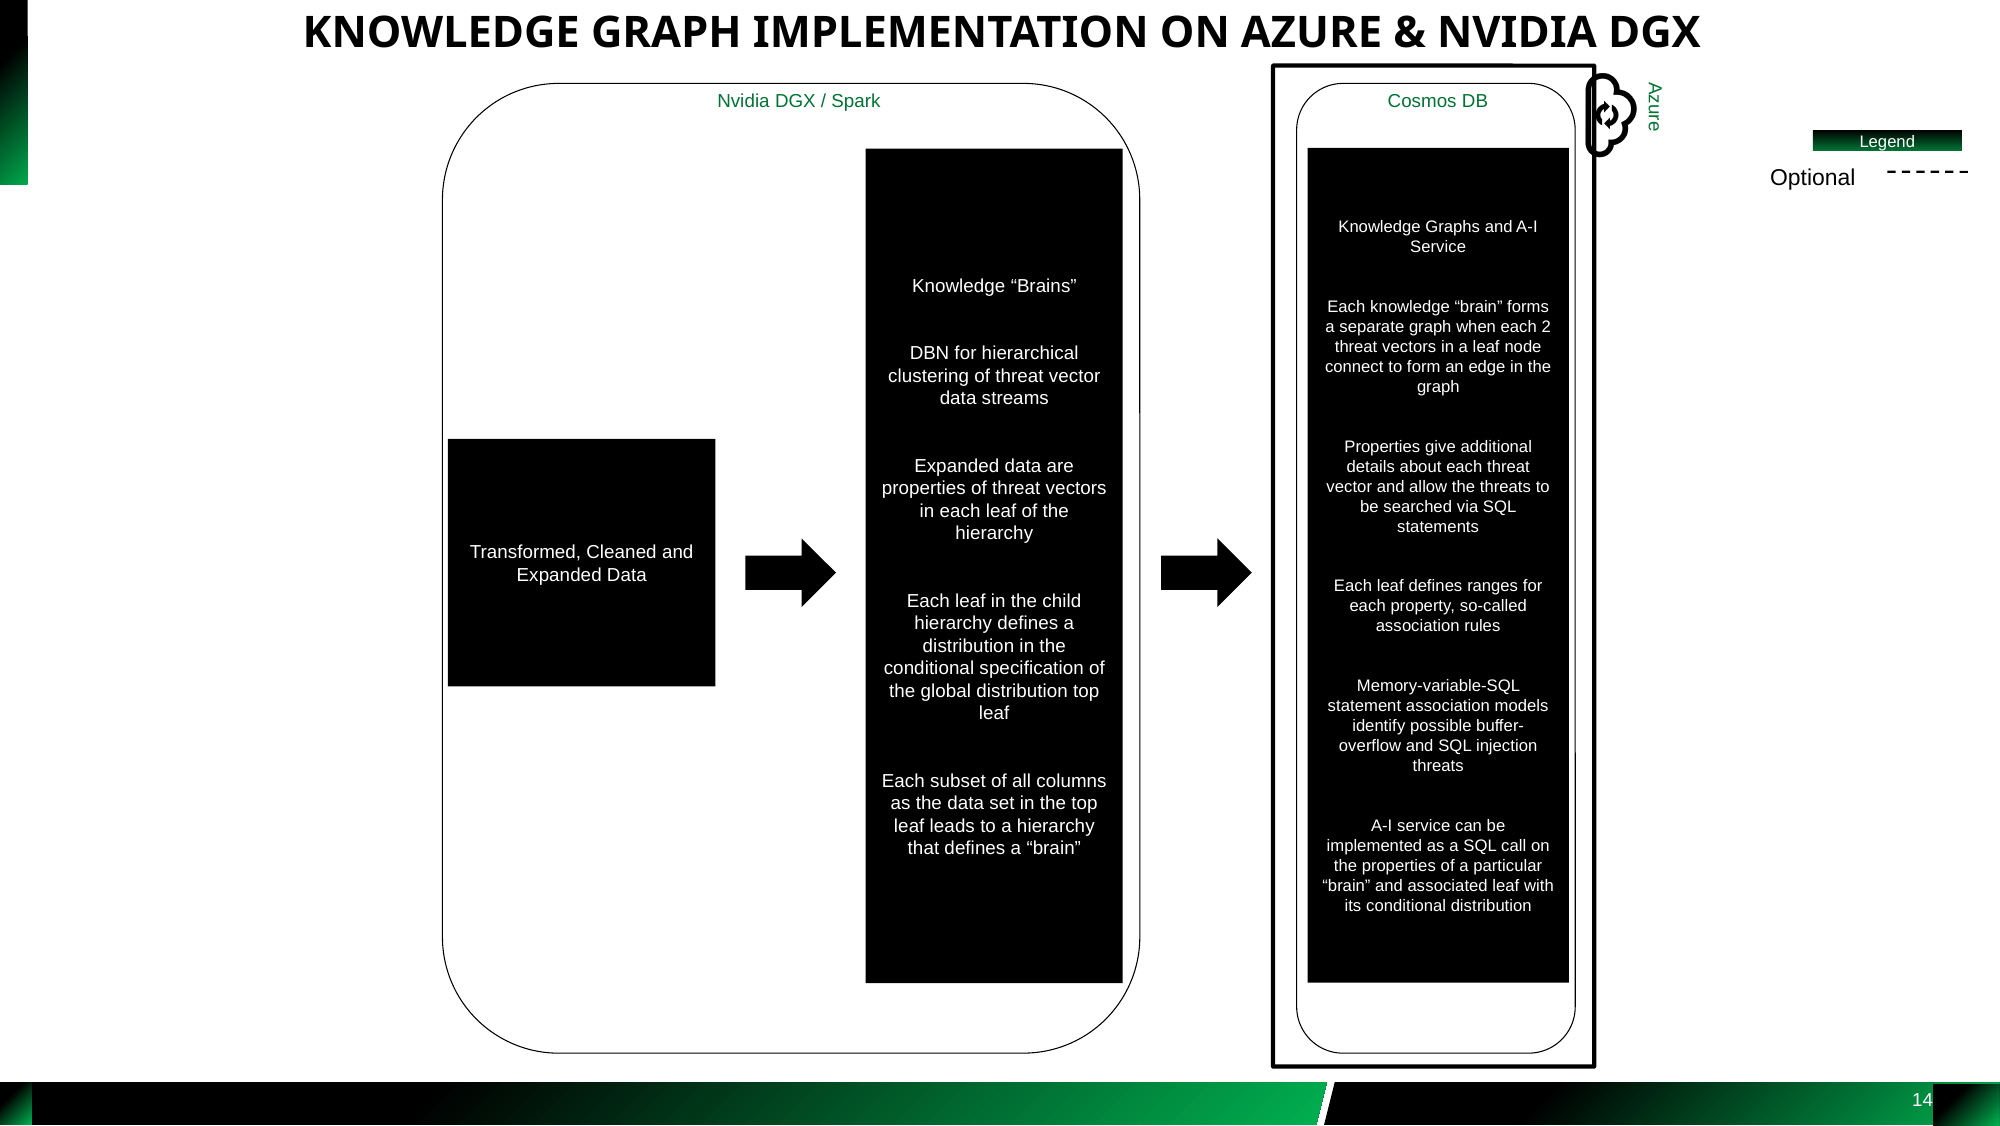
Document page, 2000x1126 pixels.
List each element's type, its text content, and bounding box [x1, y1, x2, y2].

text_box Azure [1641, 62, 1672, 151]
text_box Transformed, Cleaned and Expanded Data [447, 438, 716, 687]
text_box Legend [1812, 130, 1962, 151]
text_box Nvidia DGX / Spark [708, 89, 889, 123]
picture [1567, 71, 1655, 159]
text_box [745, 538, 836, 607]
picture [1567, 107, 1574, 159]
text_box Knowledge Graphs and A-I Service Each knowledge “brain” forms a separate graph when each 2 threat vectors in a leaf node connect to form an edge in the graph Properties give additional details about each threat vector and allow the threats to be searched via SQL statements Each leaf defines ranges for each property, so-called association rules Memory-variable-SQL statement association models identify possible buffer-overflow and SQL injection threats A-I service can be implemented as a SQL call on the properties of a particular “brain” and associated leaf with its conditional distribution [1307, 147, 1569, 983]
text_box Knowledge graph implementation on AZURE & nvidia dgx [249, 13, 1755, 59]
text_box [1161, 538, 1252, 607]
text_box Knowledge “Brains” DBN for hierarchical clustering of threat vector data streams Expanded data are properties of threat vectors in each leaf of the hierarchy Each leaf in the child hierarchy defines a distribution in the conditional specification of the global distribution top leaf Each subset of all columns as the data set in the top leaf leads to a hierarchy that defines a “brain” [865, 148, 1123, 984]
text_box Optional [1738, 162, 1888, 182]
text_box Cosmos DB [1357, 89, 1519, 123]
